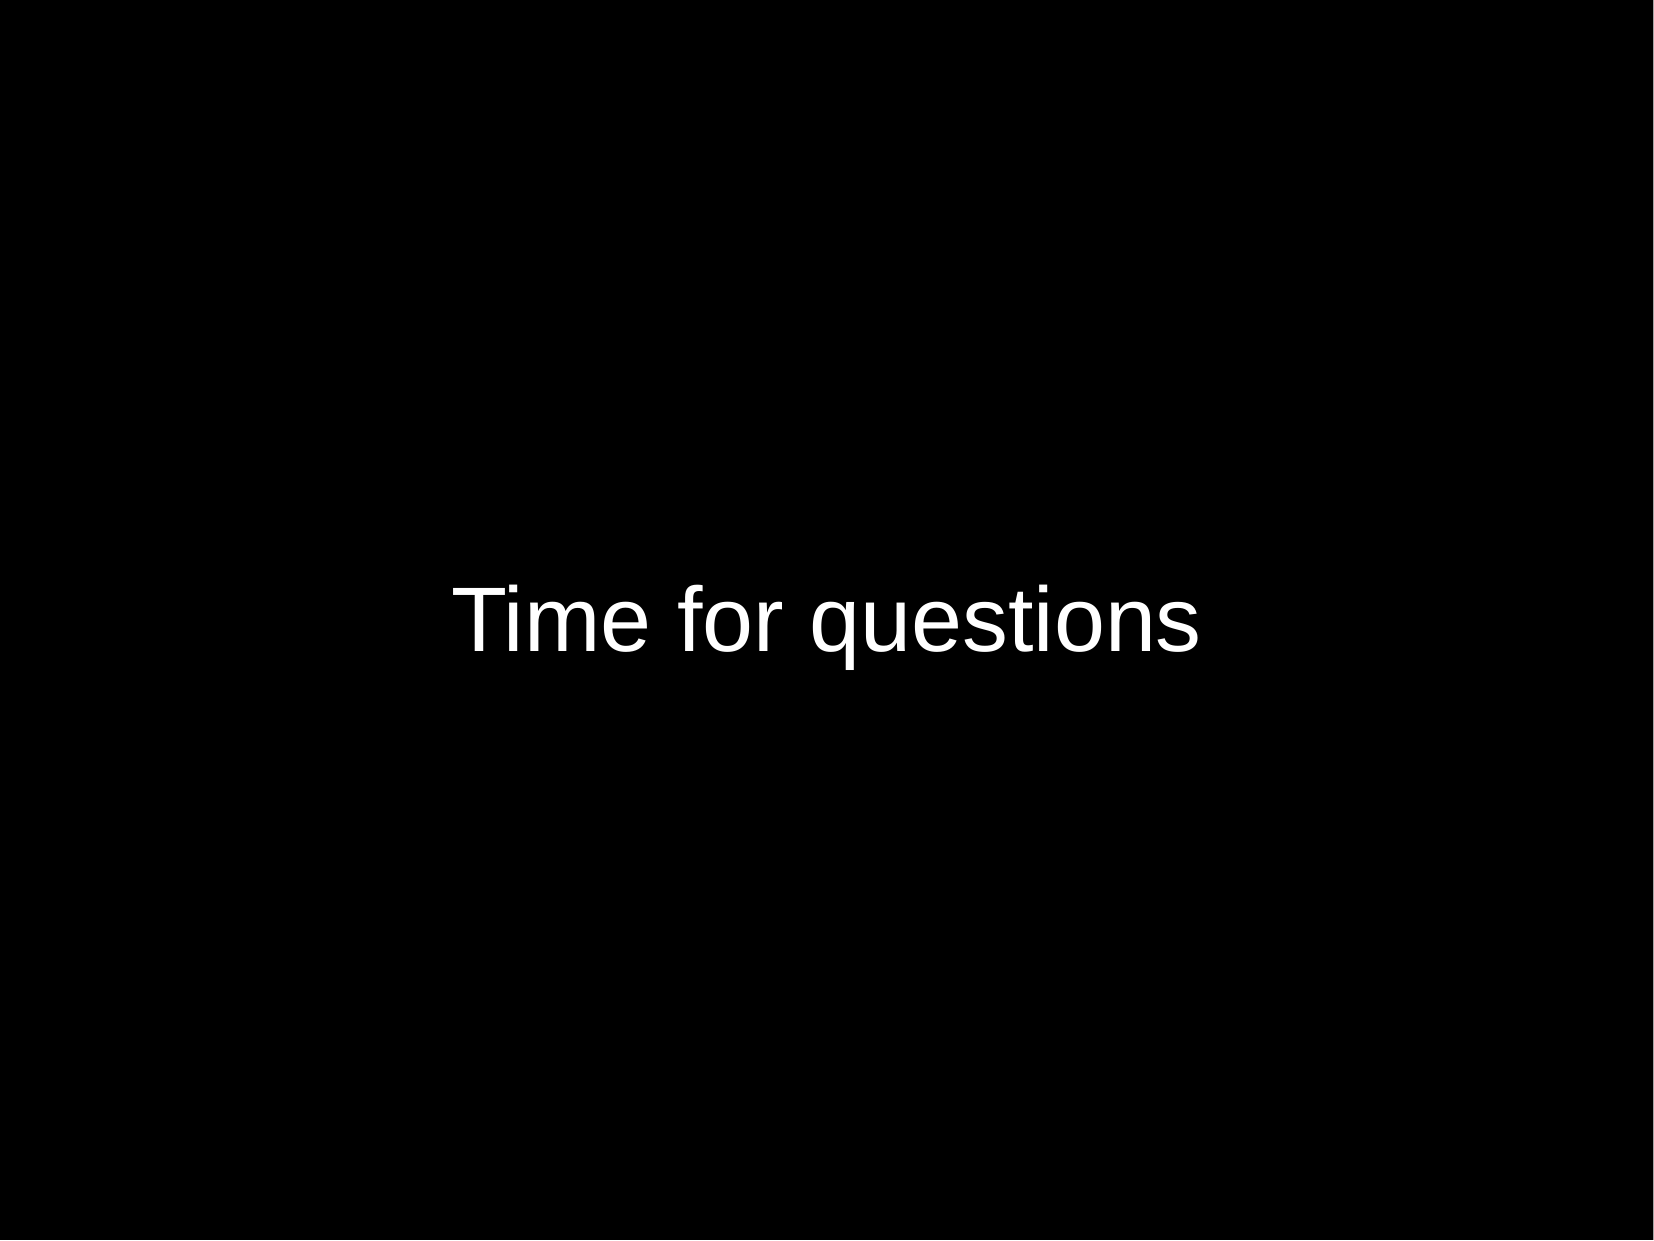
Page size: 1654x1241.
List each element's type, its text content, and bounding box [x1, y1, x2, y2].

title Time for questions [82, 516, 1571, 724]
